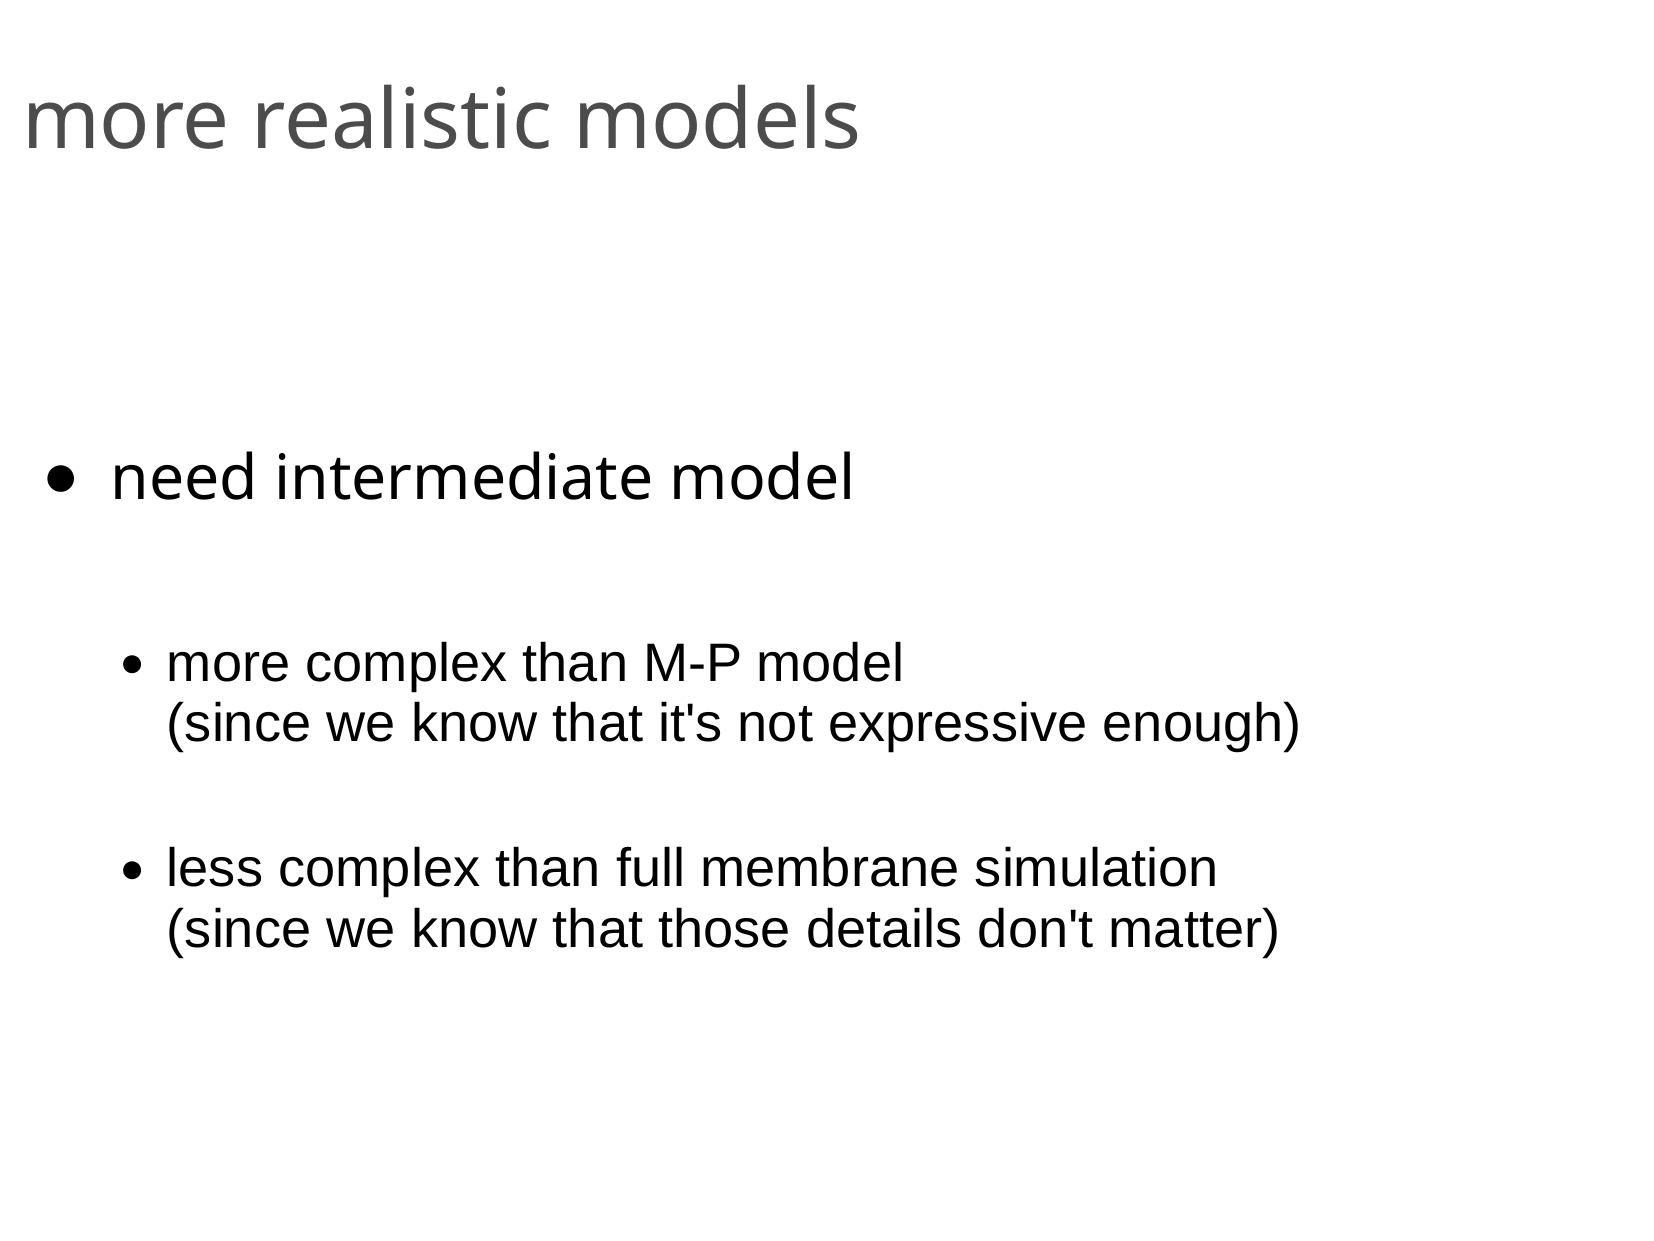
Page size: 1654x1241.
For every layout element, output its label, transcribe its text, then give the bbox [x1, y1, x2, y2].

list need intermediate model more complex than M-P model (since we know that it's not expressive enough) less complex than full membrane simulation (since we know that those details don't matter) [25, 226, 1654, 1166]
title more realistic models [22, 19, 1654, 213]
